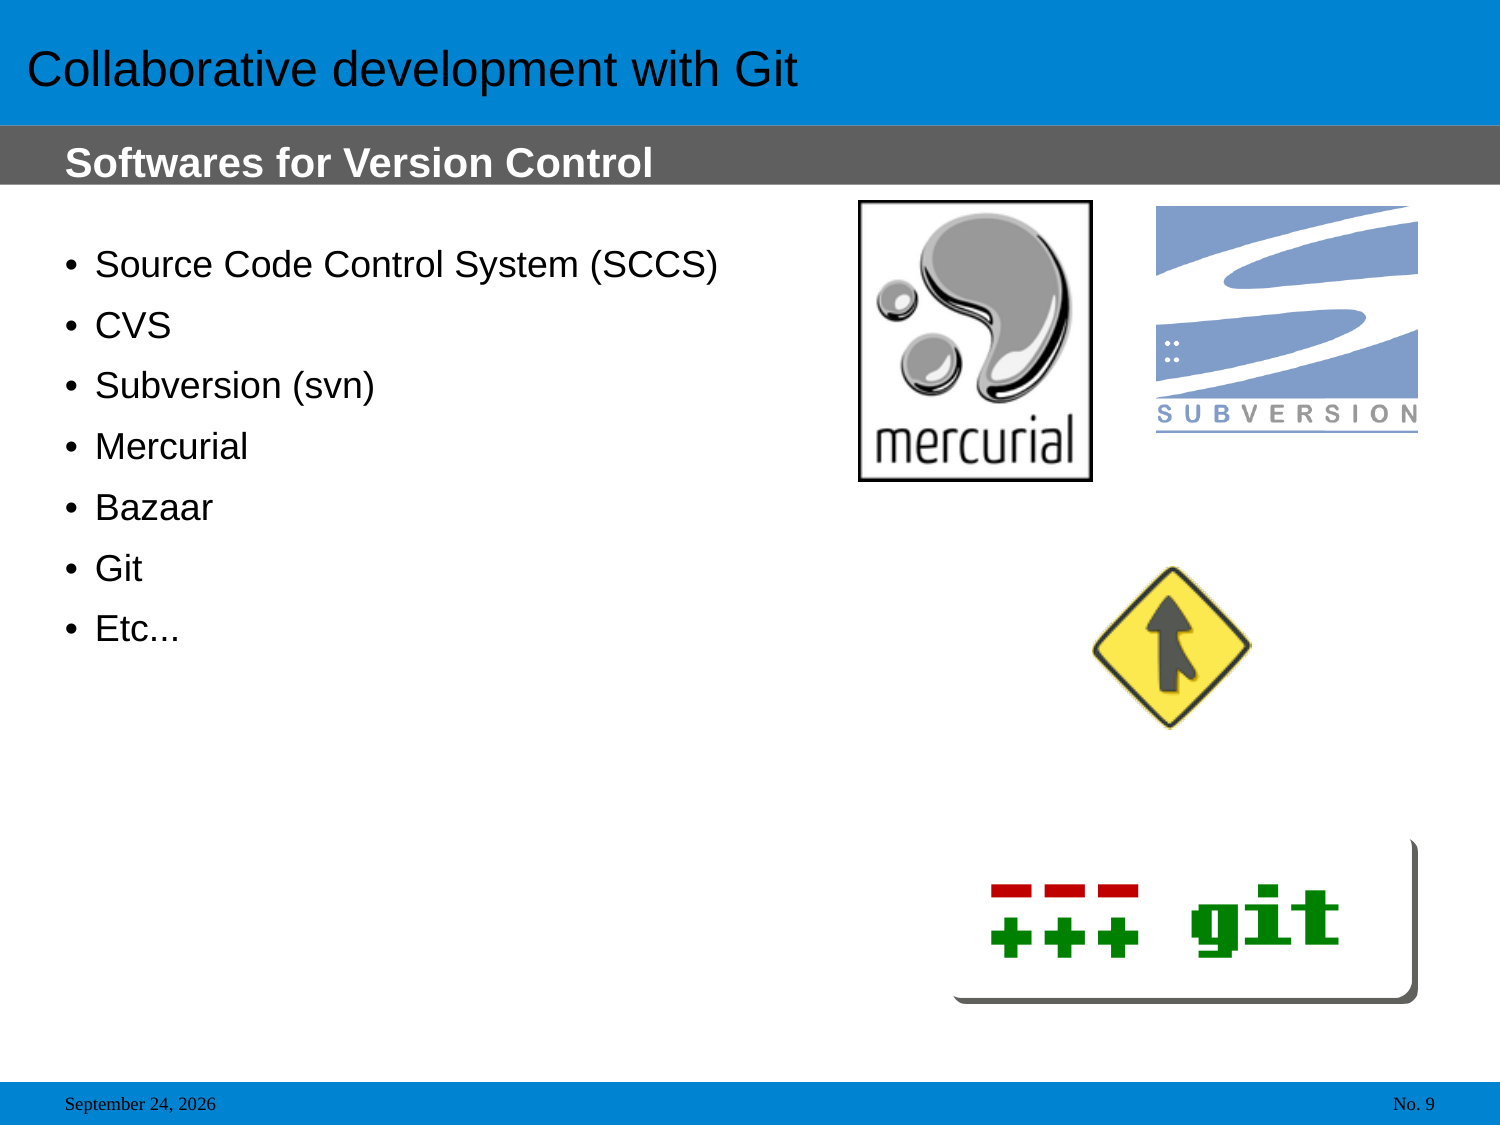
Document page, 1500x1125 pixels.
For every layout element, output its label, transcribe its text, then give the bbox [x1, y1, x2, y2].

picture [1156, 206, 1418, 433]
picture [858, 200, 1093, 483]
picture [1092, 566, 1252, 730]
title Softwares for Version Control [64, 139, 1436, 187]
list Source Code Control System (SCCS) CVS Subversion (svn) Mercurial Bazaar Git Etc... [64, 243, 827, 972]
picture [944, 830, 1418, 1004]
